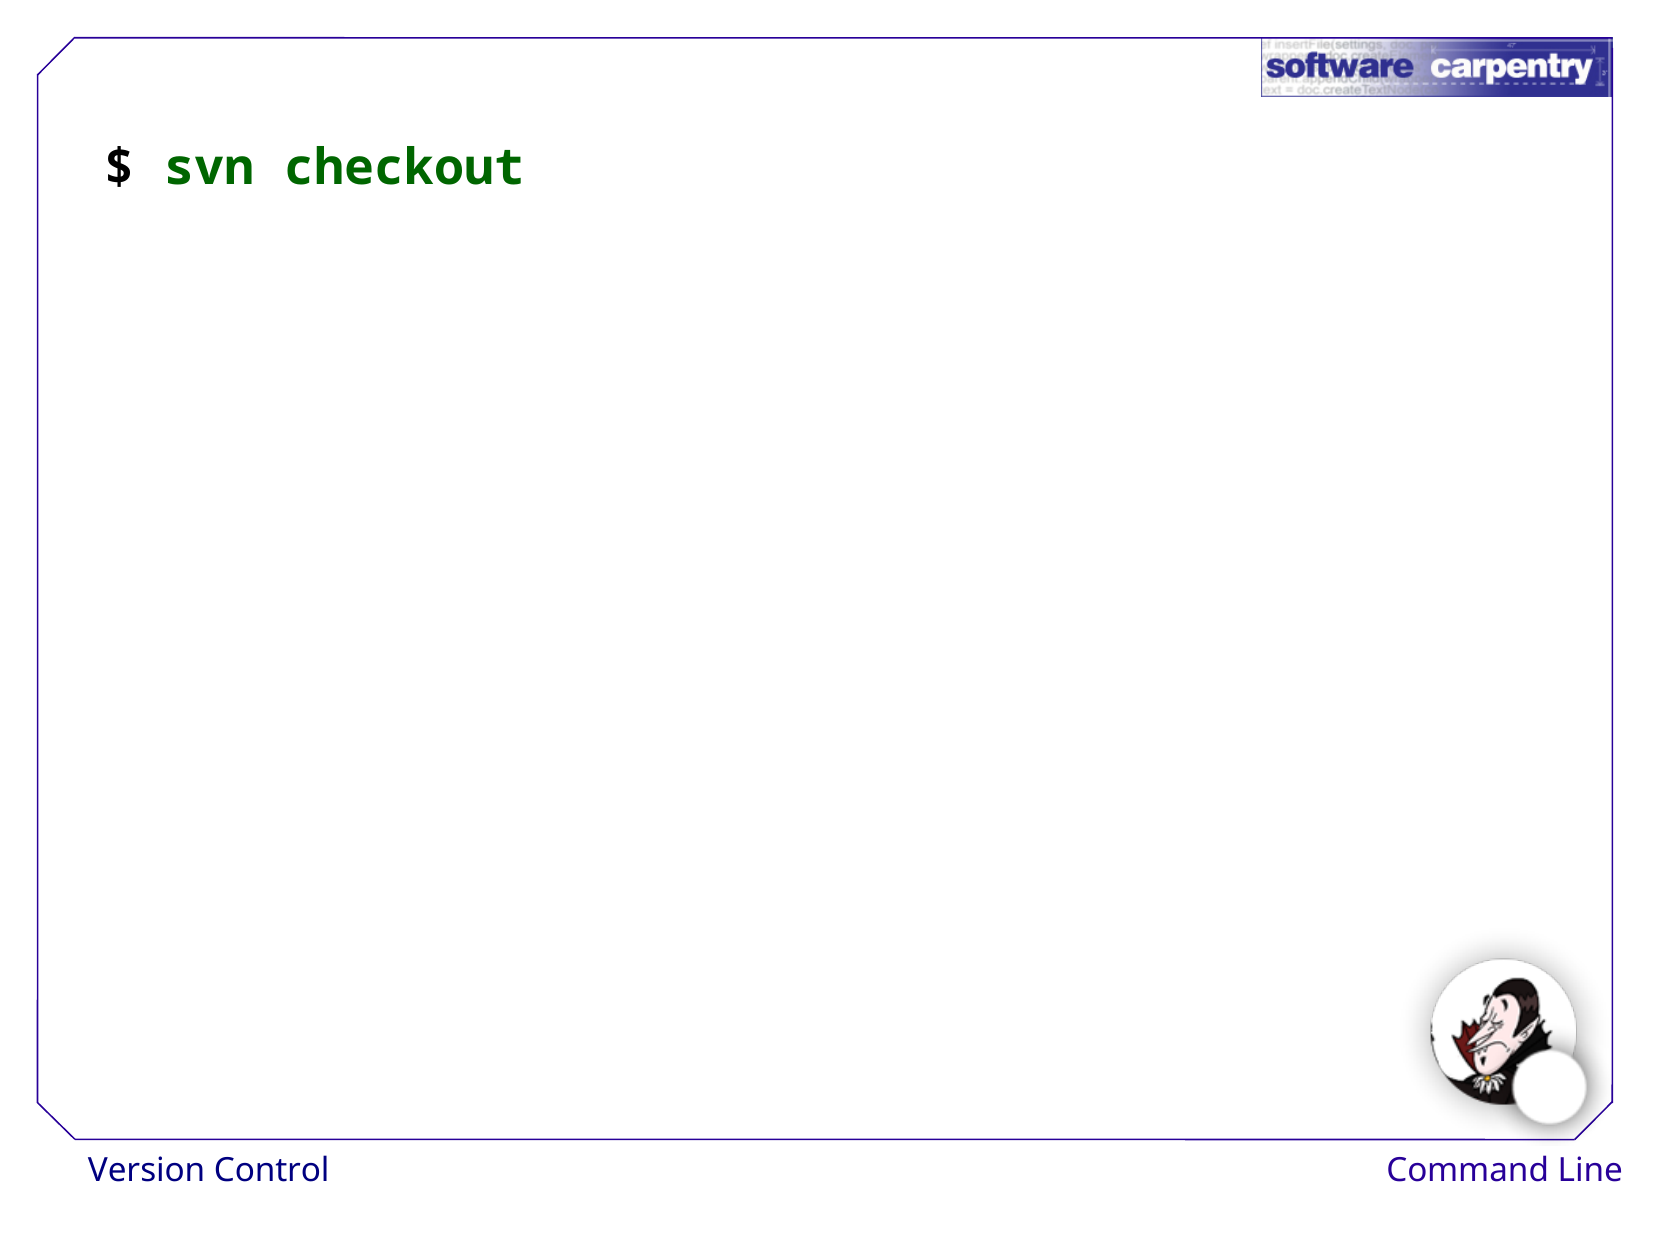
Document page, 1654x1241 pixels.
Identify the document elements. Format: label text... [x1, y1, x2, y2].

text_box $ svn checkout [89, 112, 1572, 1036]
picture [1393, 926, 1618, 1146]
picture [1261, 39, 1613, 97]
